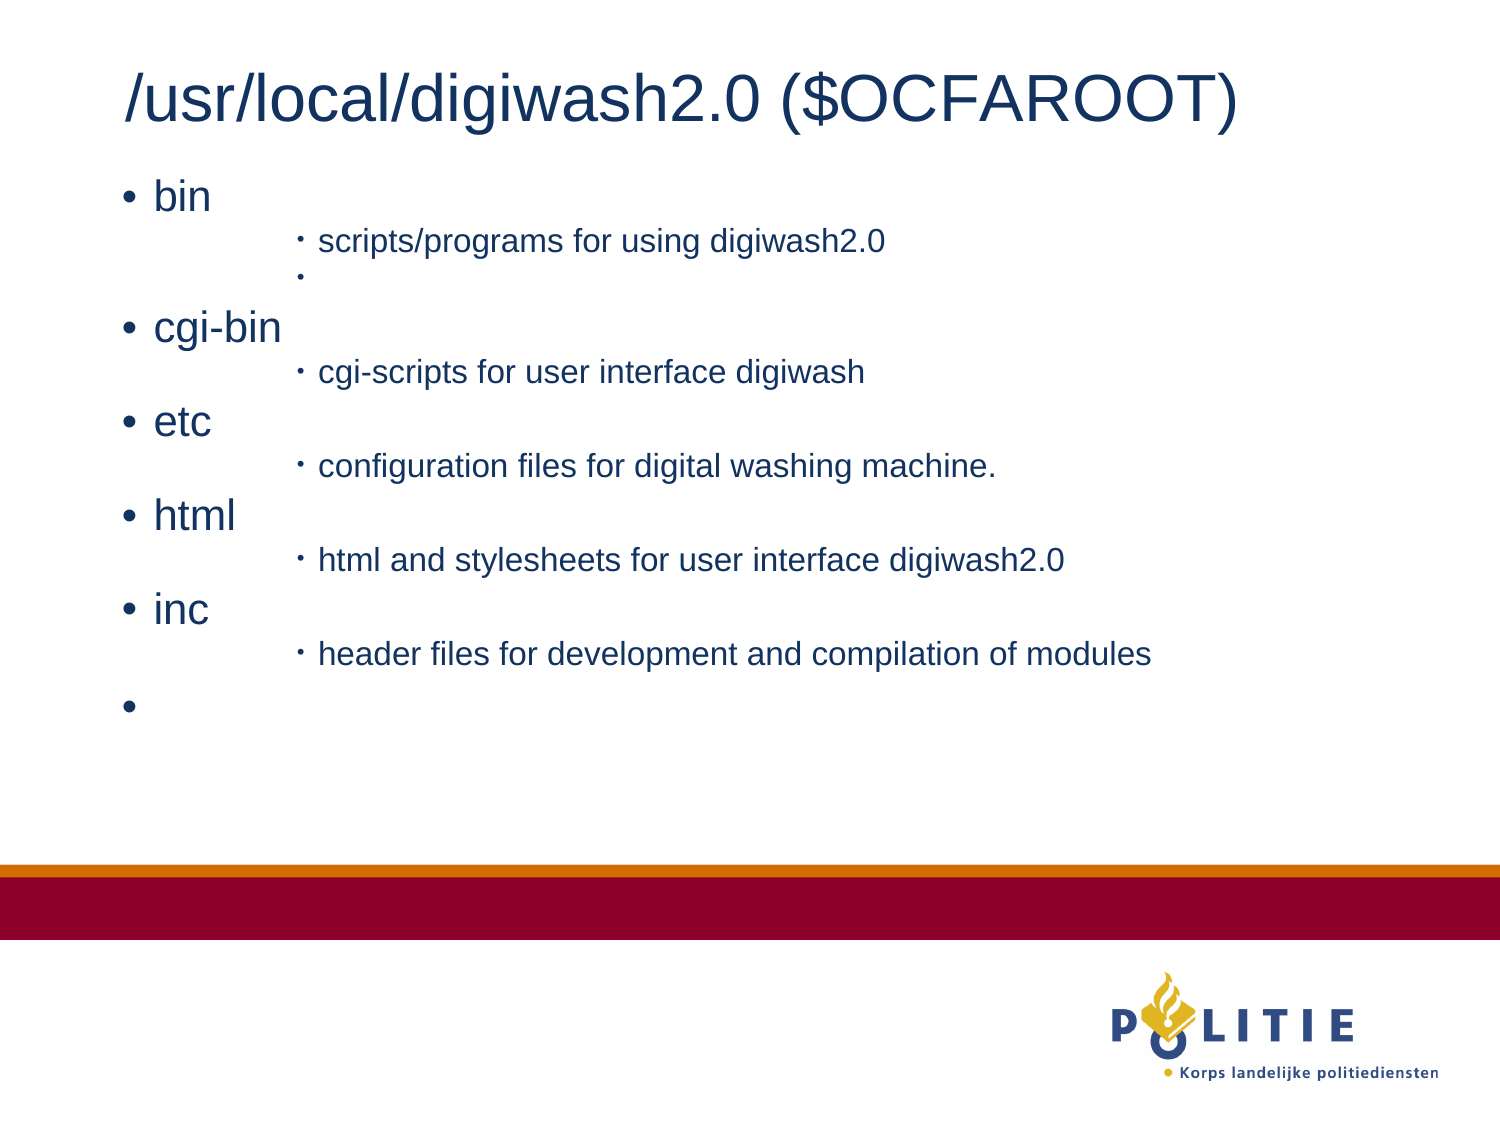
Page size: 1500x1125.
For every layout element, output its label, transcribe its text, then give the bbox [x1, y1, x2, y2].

picture [1112, 966, 1438, 1081]
title /usr/local/digiwash2.0 ($OCFAROOT) [124, 44, 1350, 158]
list bin scripts/programs for using digiwash2.0 cgi-bin cgi-scripts for user interface digiwash etc configuration files for digital washing machine. html html and stylesheets for user interface digiwash2.0 inc header files for development and compilation of modules [121, 174, 1351, 826]
